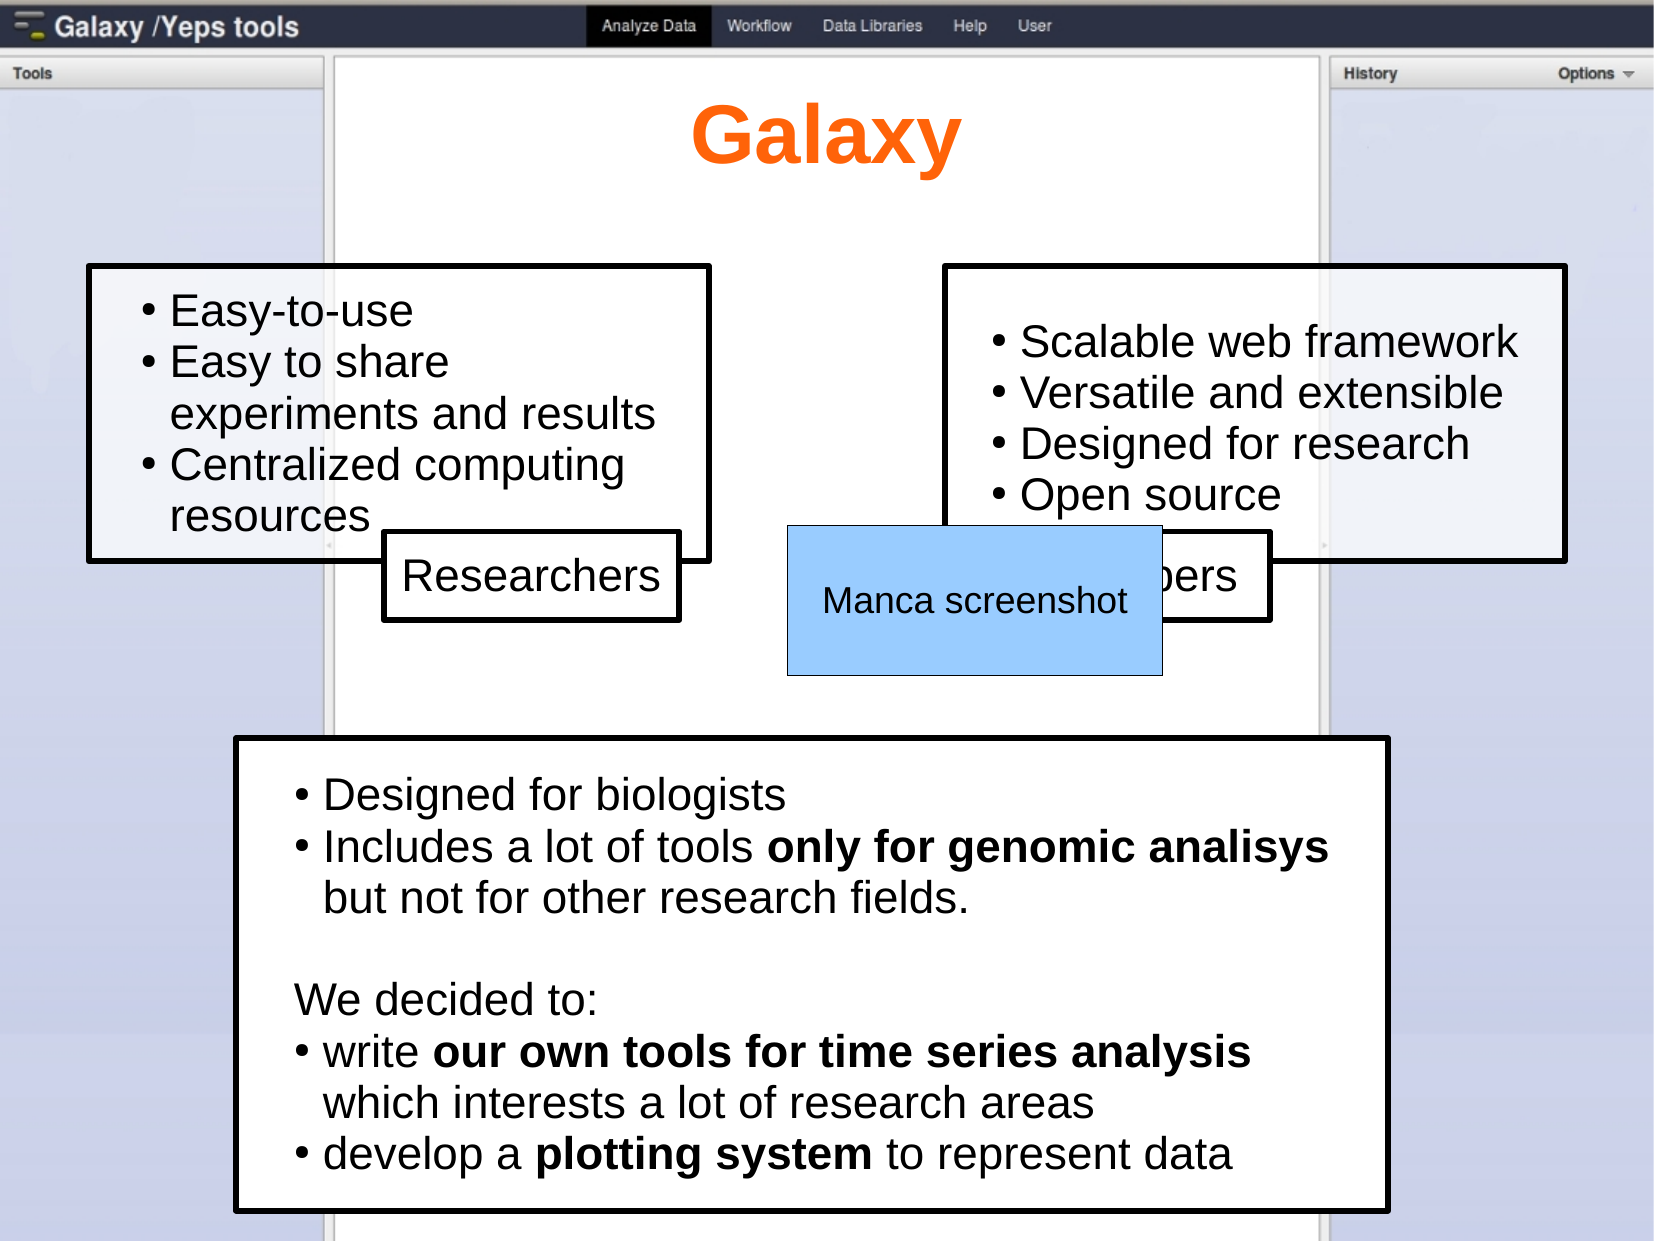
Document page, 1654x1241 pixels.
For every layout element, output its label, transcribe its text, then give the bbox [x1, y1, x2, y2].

text_box Designed for biologists Includes a lot of tools only for genomic analisys but not for other research fields. We decided to: write our own tools for time series analysis which interests a lot of research areas develop a plotting system to represent data [236, 738, 1388, 1211]
text_box Manca screenshot [787, 525, 1163, 676]
text_box Easy-to-use Easy to share experiments and results Centralized computing resources [88, 265, 709, 562]
picture [0, 194, 1654, 1241]
title Galaxy [0, 75, 1654, 194]
text_box Scalable web framework Versatile and extensible Designed for research Open source [944, 265, 1565, 562]
text_box Researchers [383, 531, 680, 621]
picture [0, 0, 1654, 75]
text_box Developers [1163, 531, 1270, 621]
